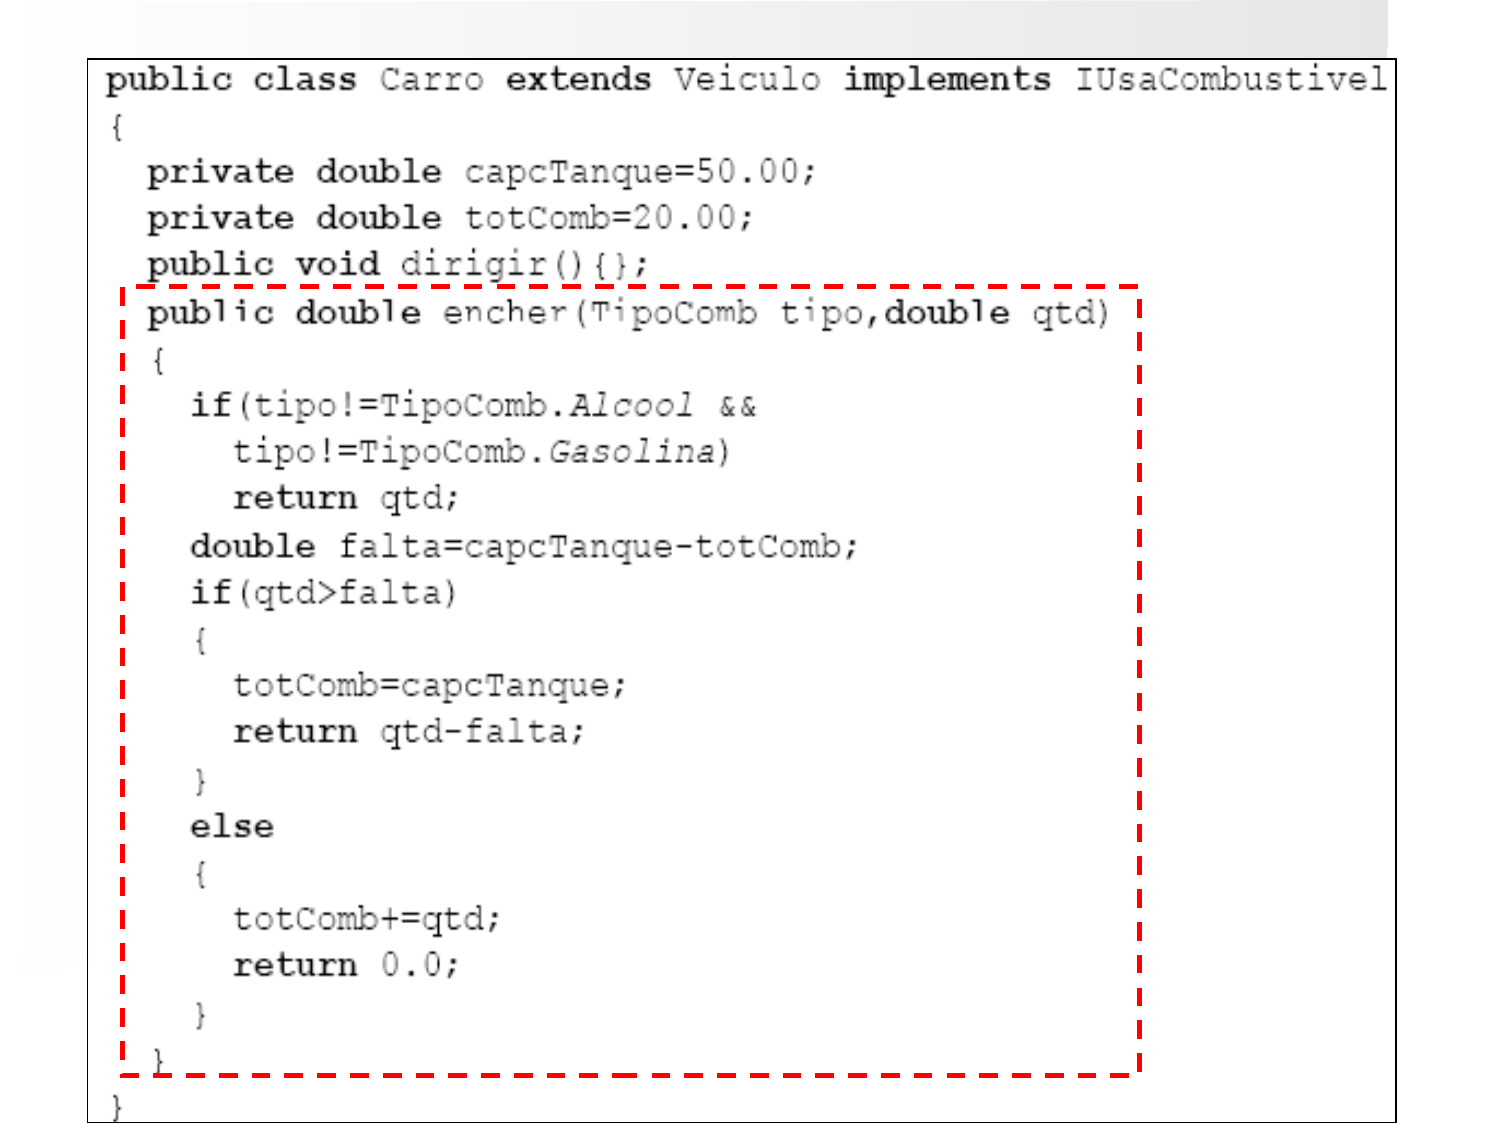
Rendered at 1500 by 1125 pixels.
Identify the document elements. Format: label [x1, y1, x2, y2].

picture [88, 60, 1396, 1122]
